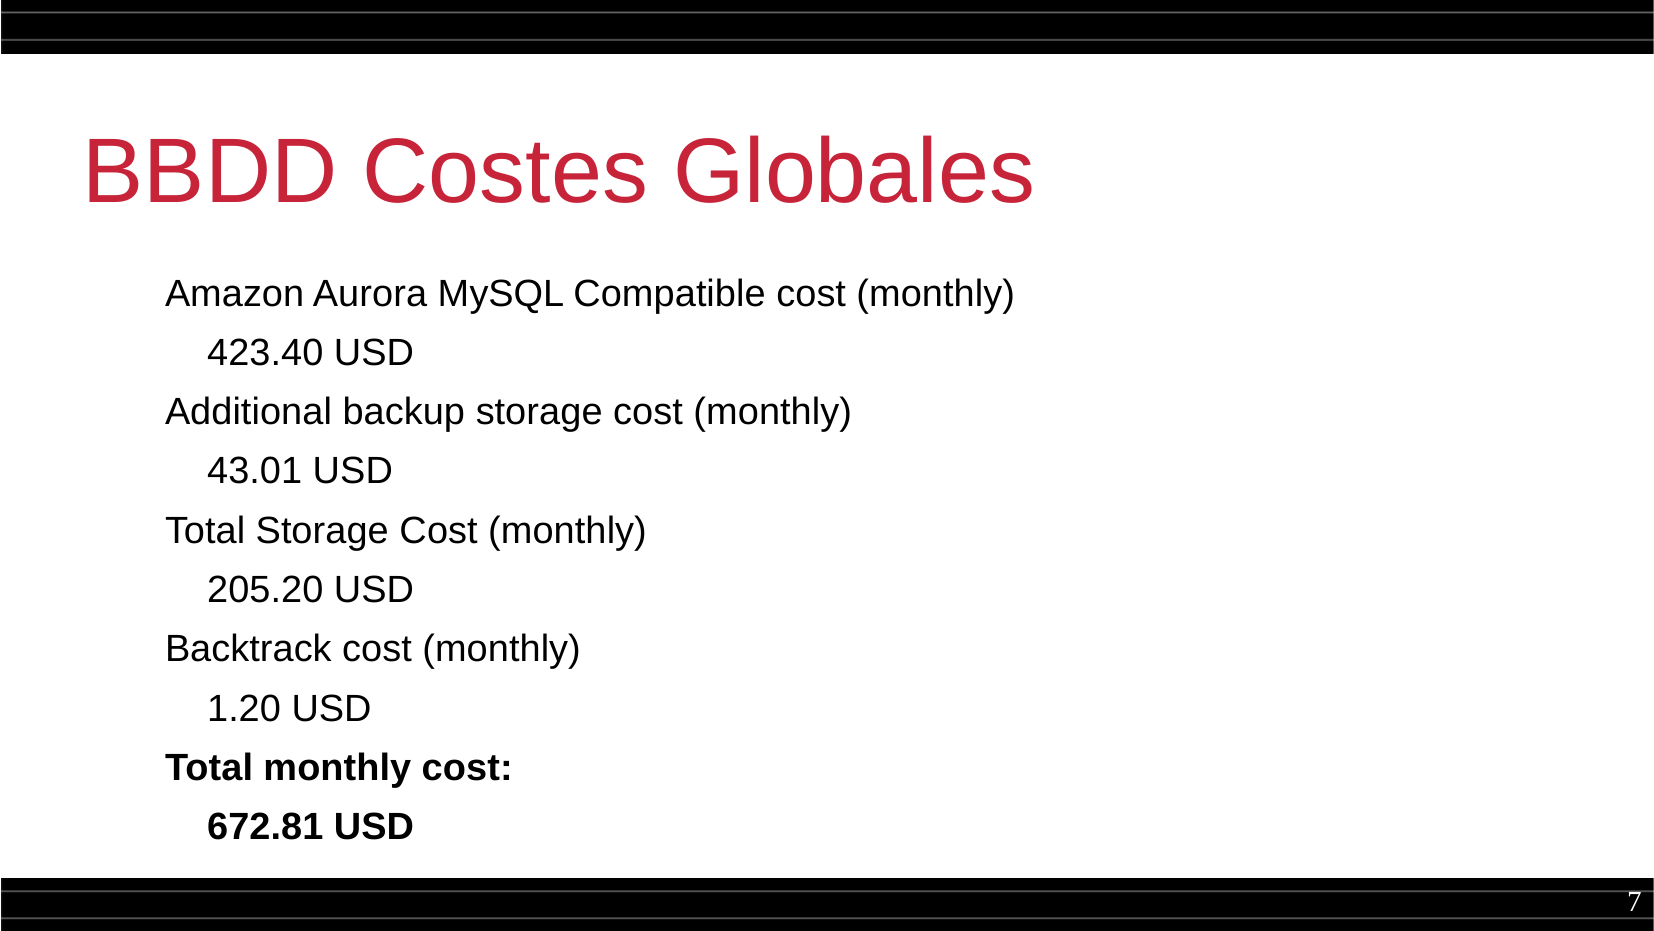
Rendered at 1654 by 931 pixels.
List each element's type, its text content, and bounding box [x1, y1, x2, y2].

picture [1, 0, 1654, 54]
picture [1, 878, 1654, 931]
list Amazon Aurora MySQL Compatible cost (monthly) 423.40 USD Additional backup storage cost (monthly) 43.01 USD Total Storage Cost (monthly) 205.20 USD Backtrack cost (monthly) 1.20 USD Total monthly cost: 672.81 USD [82, 271, 1571, 851]
title BBDD Costes Globales [82, 92, 1571, 249]
